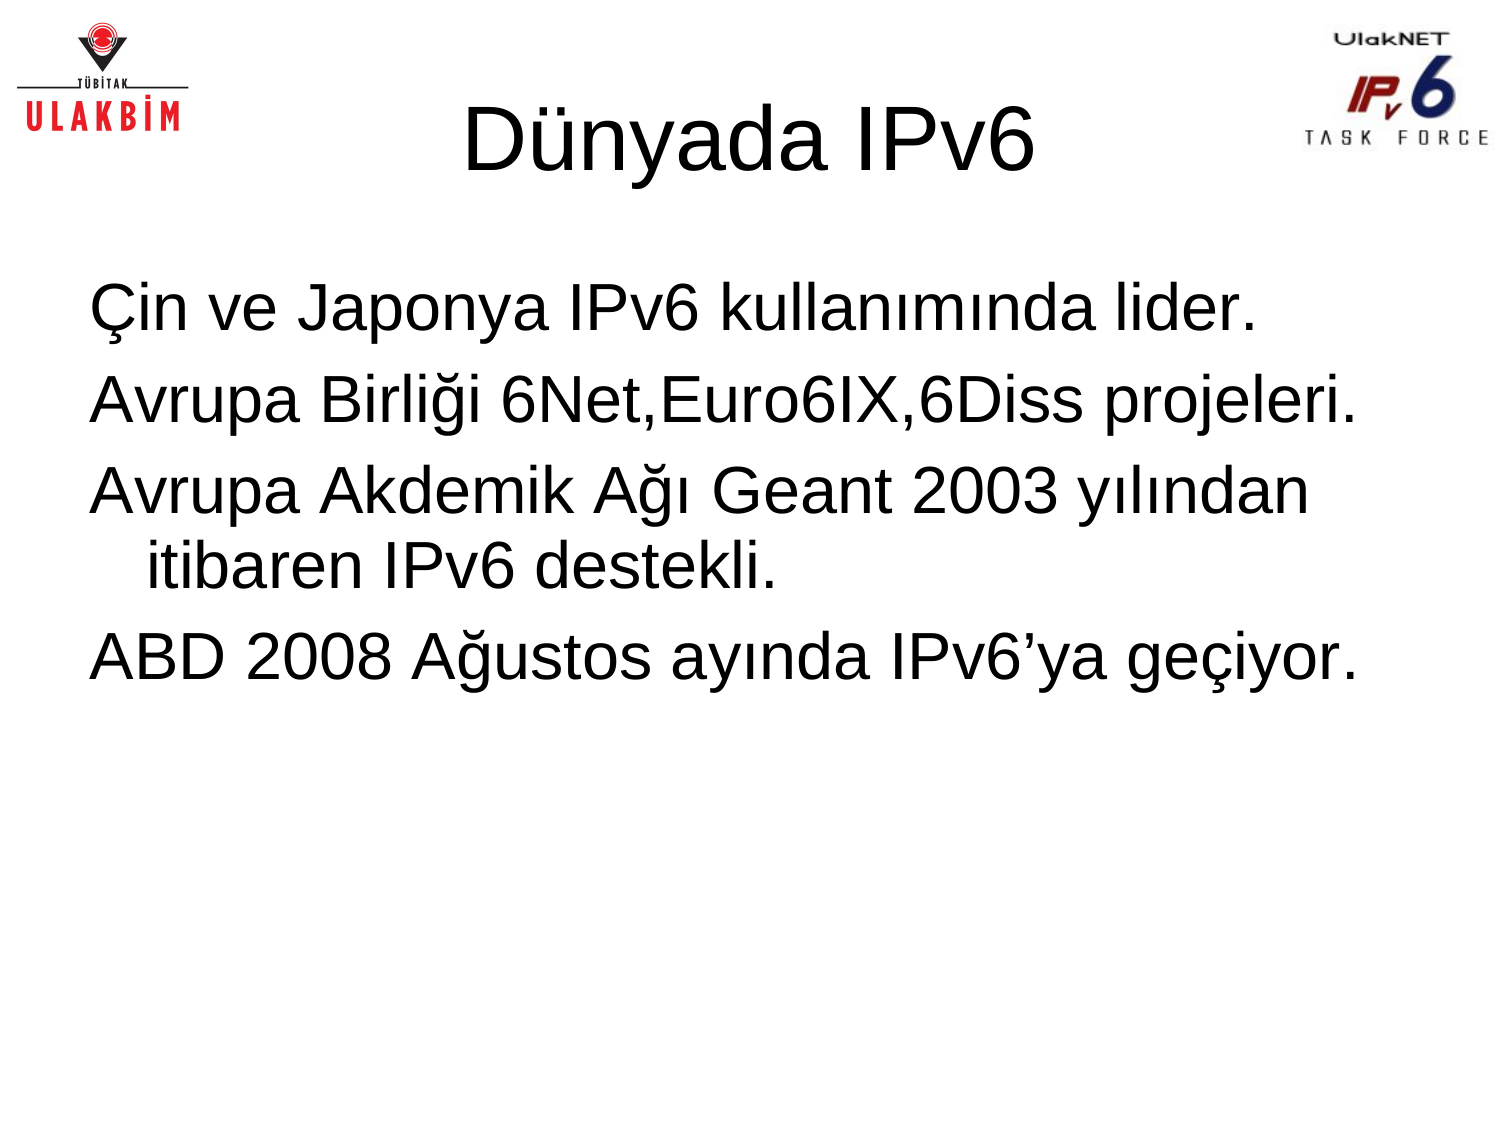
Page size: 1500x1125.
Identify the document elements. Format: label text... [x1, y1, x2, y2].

picture [0, 0, 208, 155]
picture [1292, 24, 1500, 157]
title Dünyada IPv6 [75, 45, 1426, 233]
list Çin ve Japonya IPv6 kullanımında lider. Avrupa Birliği 6Net,Euro6IX,6Diss projeleri. Avrupa Akdemik Ağı Geant 2003 yılından itibaren IPv6 destekli. ABD 2008 Ağustos ayında IPv6’ya geçiyor. [75, 262, 1426, 1065]
